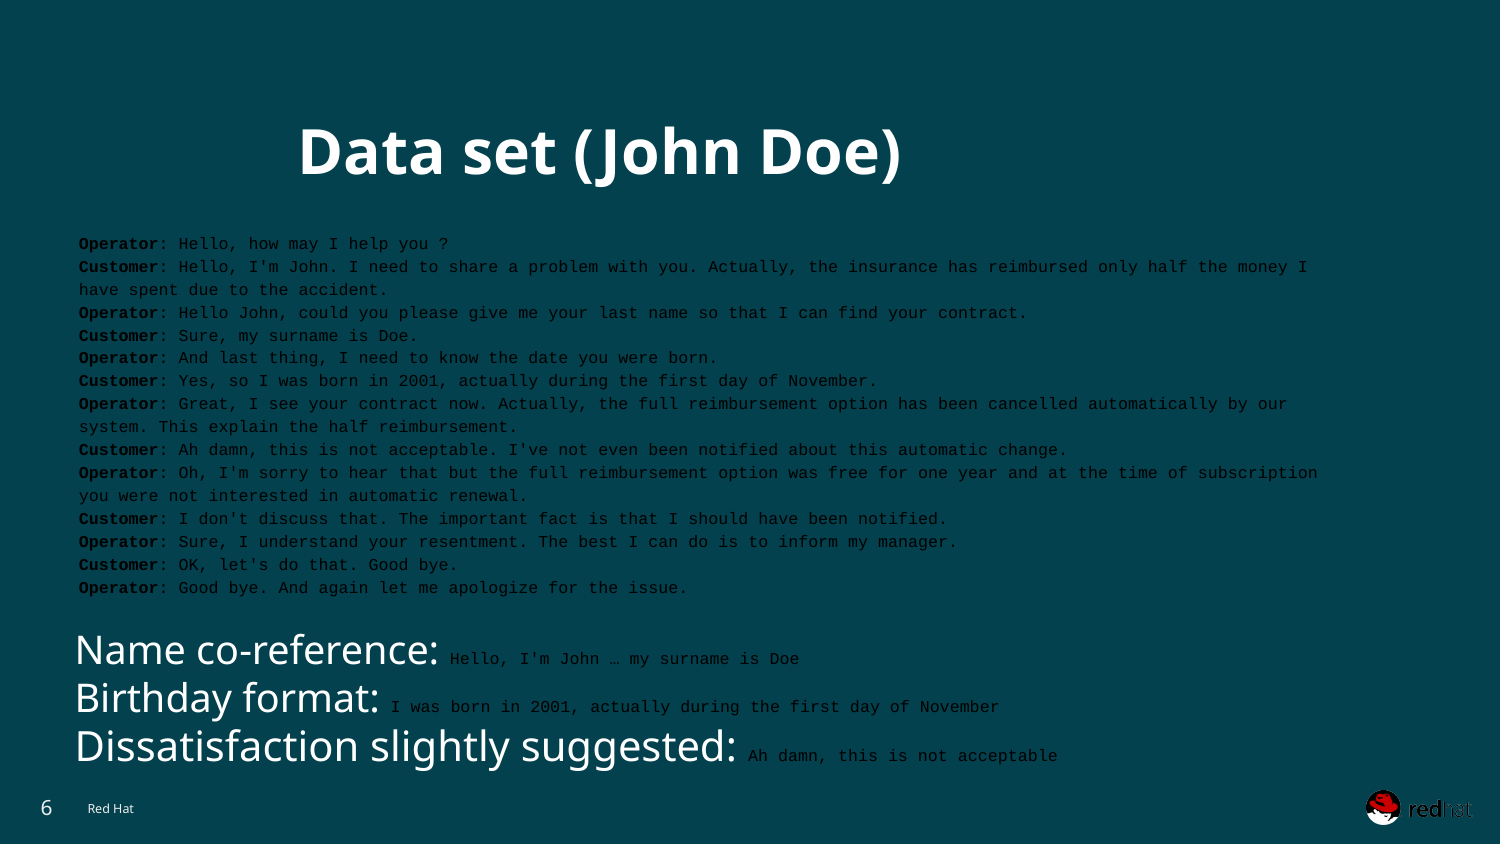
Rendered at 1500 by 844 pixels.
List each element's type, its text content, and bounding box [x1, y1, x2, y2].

picture [1366, 790, 1474, 825]
slide_number <number> [16, 776, 77, 842]
text_box Operator: Hello, how may I help you ? Customer: Hello, I'm John. I need to share a problem with you. Actually, the insurance has reimbursed only half the money I have spent due to the accident. Operator: Hello John, could you please give me your last name so that I can find your contract. Customer: Sure, my surname is Doe. Operator: And last thing, I need to know the date you were born. Customer: Yes, so I was born in 2001, actually during the first day of November. Operator: Great, I see your contract now. Actually, the full reimbursement option has been cancelled automatically by our system. This explain the half reimbursement. Customer: Ah damn, this is not acceptable. I've not even been notified about this automatic change. Operator: Oh, I'm sorry to hear that but the full reimbursement option was free for one year and at the time of subscription you were not interested in automatic renewal. Customer: I don't discuss that. The important fact is that I should have been notified. Operator: Sure, I understand your resentment. The best I can do is to inform my manager. Customer: OK, let's do that. Good bye. Operator: Good bye. And again let me apologize for the issue. Name co-reference: Hello, I'm John … my surname is Doe Birthday format: I was born in 2001, actually during the first day of November Dissatisfaction slightly suggested: Ah damn, this is not acceptable [59, 214, 1359, 786]
text_box Data set (John Doe) [282, 96, 1445, 202]
